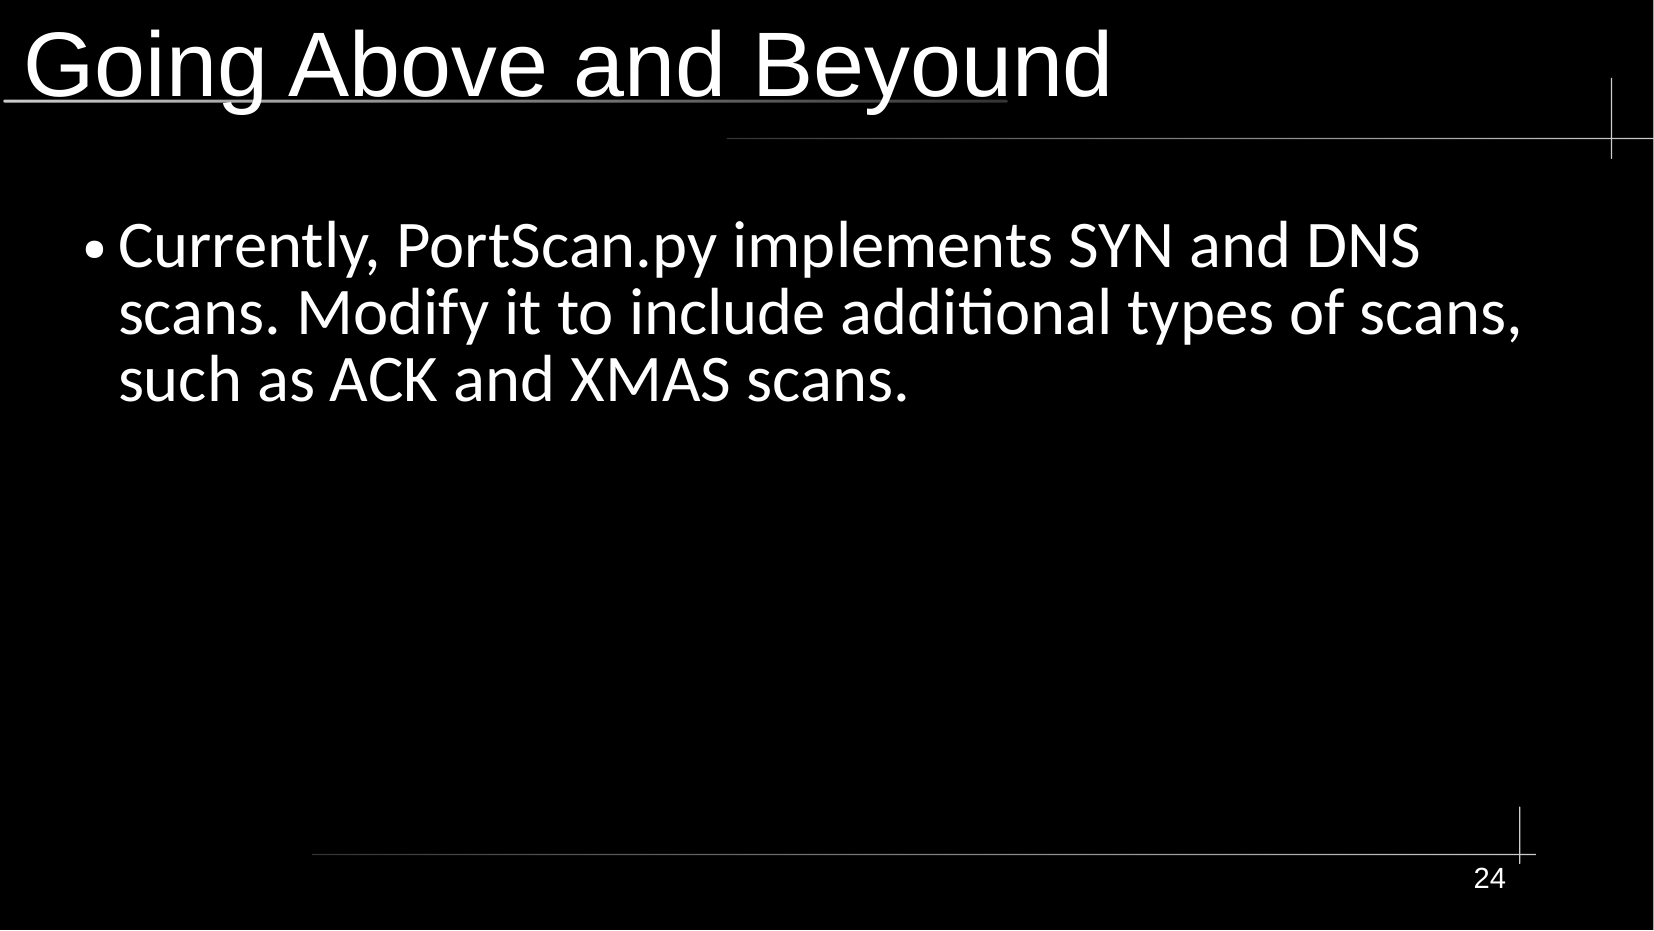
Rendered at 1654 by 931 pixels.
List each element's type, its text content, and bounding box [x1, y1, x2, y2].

title Going Above and Beyound [23, 11, 1589, 119]
list Currently, PortScan.py implements SYN and DNS scans. Modify it to include additional types of scans, such as ACK and XMAS scans. [82, 217, 1571, 758]
